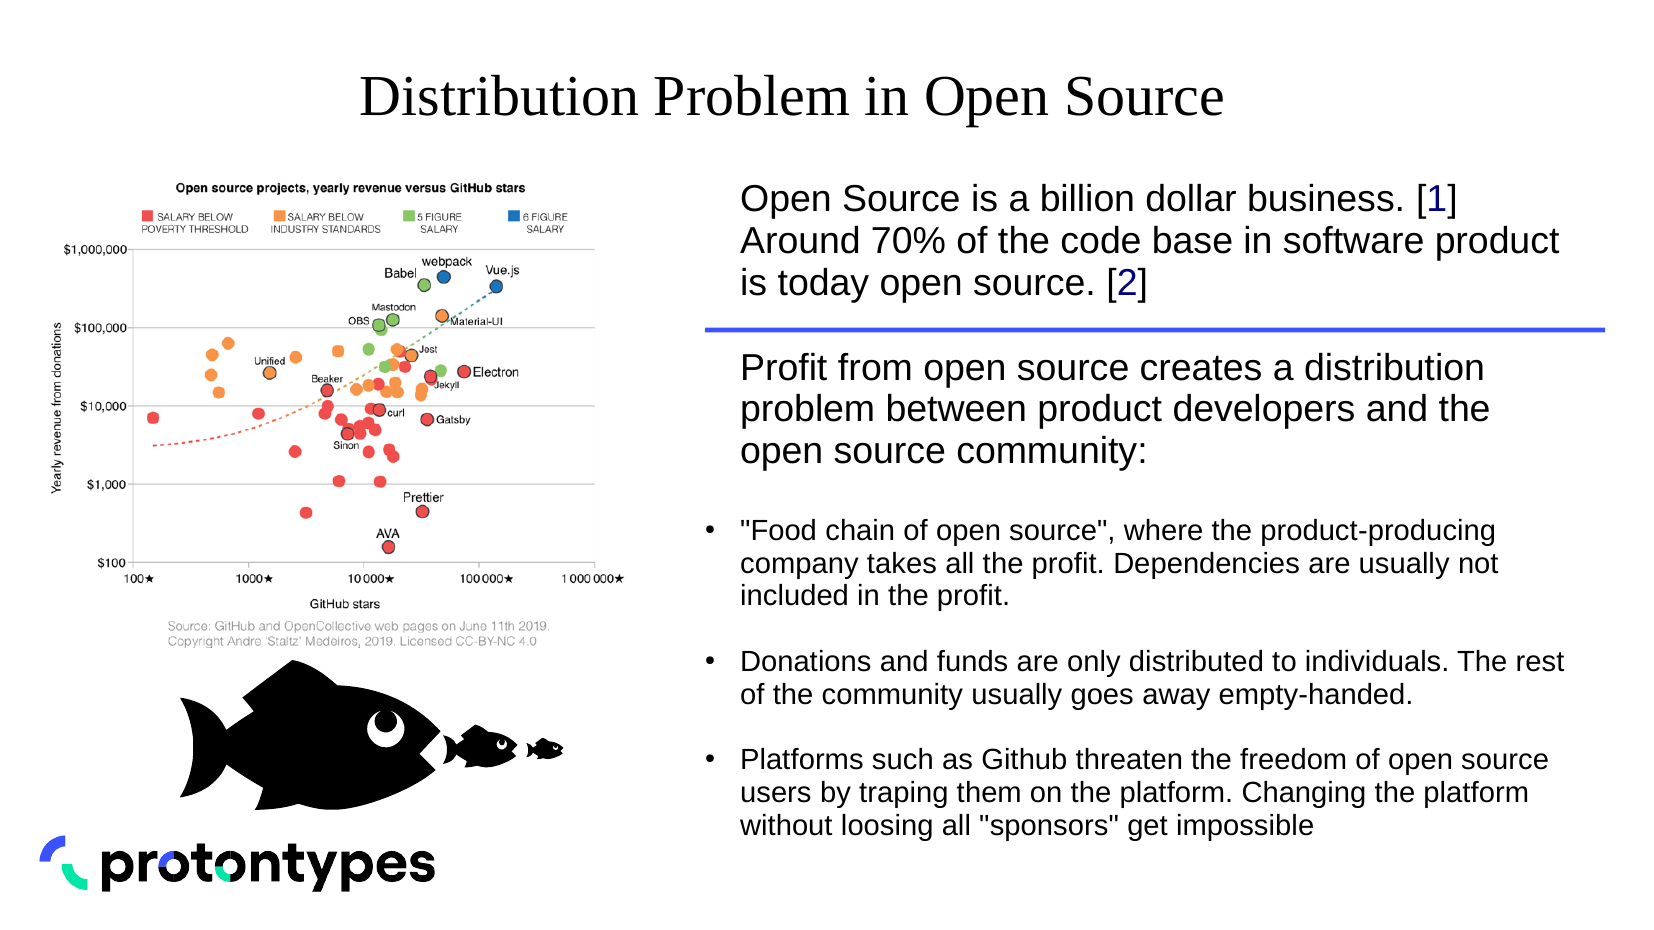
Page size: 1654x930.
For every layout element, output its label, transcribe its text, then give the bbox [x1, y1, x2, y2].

picture [180, 660, 564, 811]
text_box Open Source is a billion dollar business. [1] Around 70% of the code base in software product is today open source. [2] Profit from open source creates a distribution problem between product developers and the open source community: "Food chain of open source", where the product-producing company takes all the profit. Dependencies are usually not included in the profit. Donations and funds are only distributed to individuals. The rest of the community usually goes away empty-handed. Platforms such as Github threaten the freedom of open source users by traping them on the platform. Changing the platform without loosing all "sponsors" get impossible [690, 170, 1591, 930]
picture [45, 179, 631, 648]
picture [39, 835, 435, 900]
text_box Distribution Problem in Open Source [48, 36, 1537, 148]
